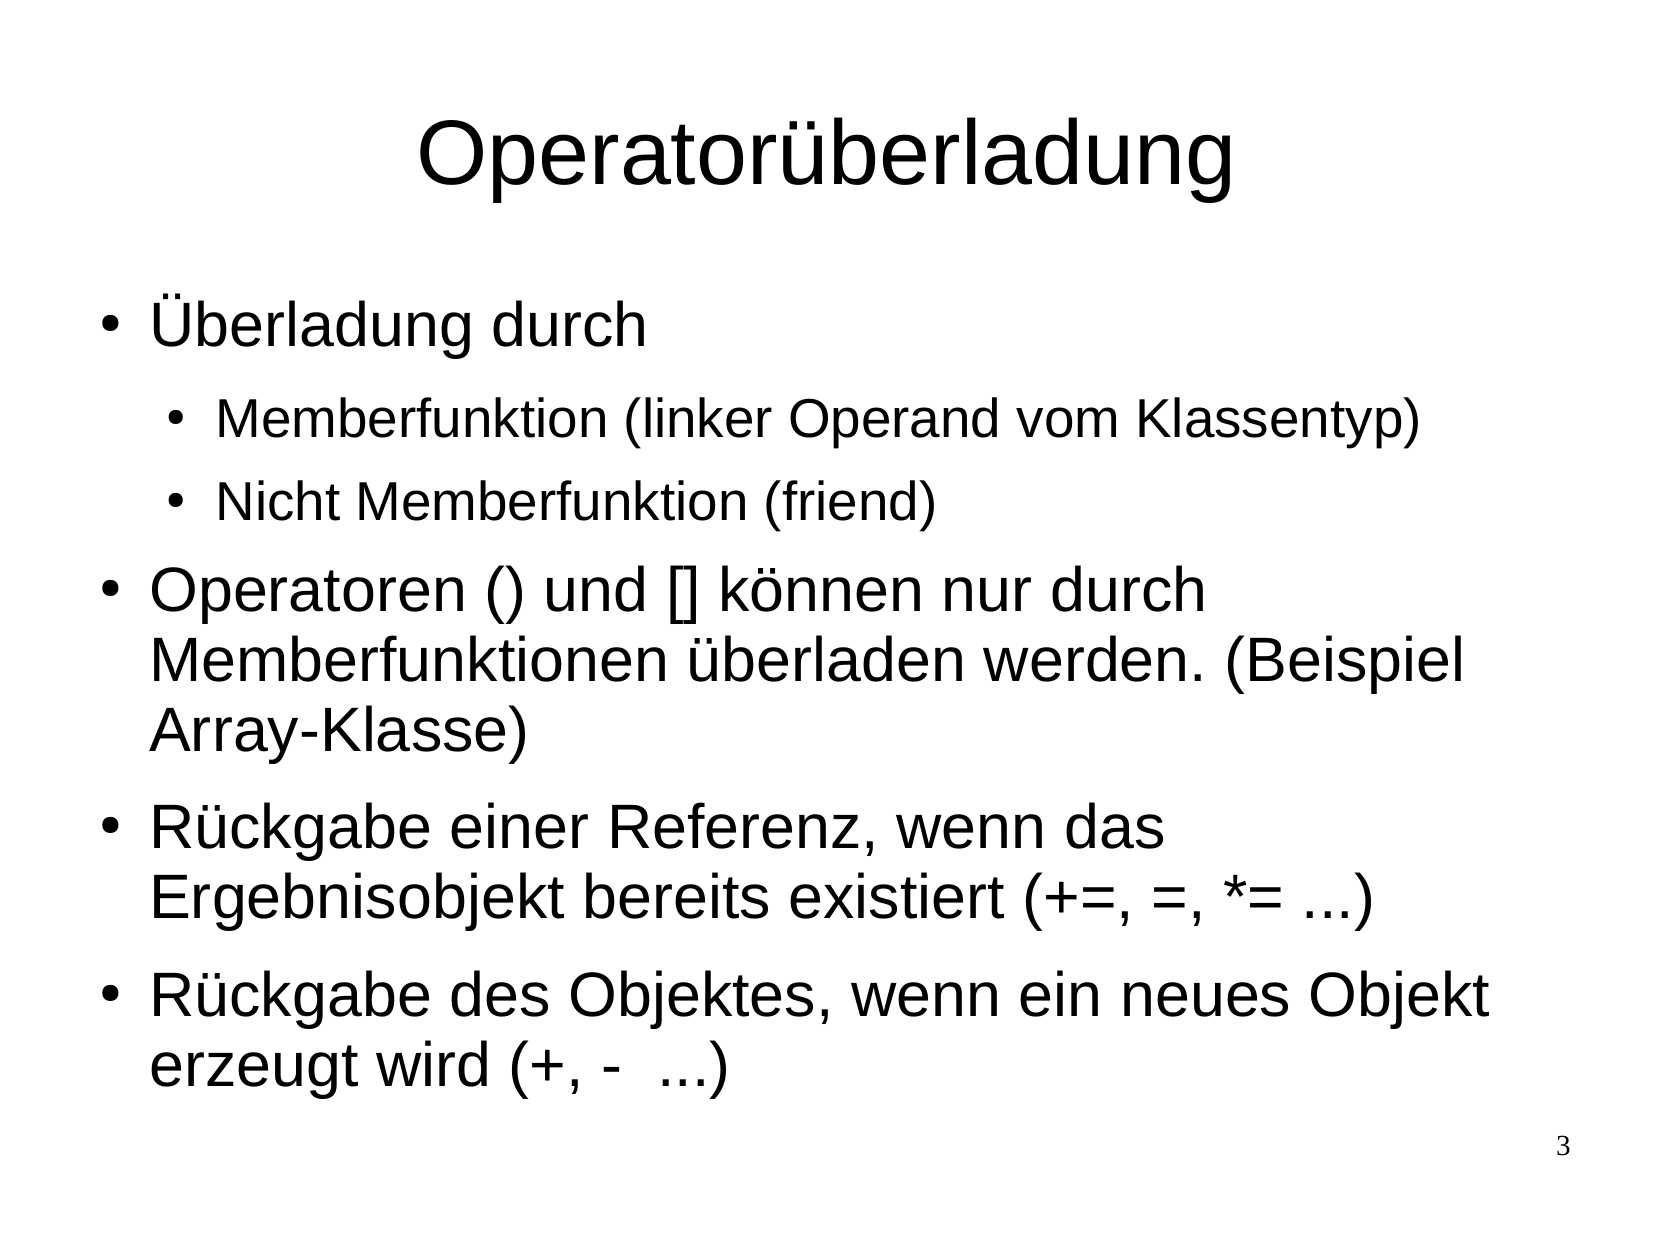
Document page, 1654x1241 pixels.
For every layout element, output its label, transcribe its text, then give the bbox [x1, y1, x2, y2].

list Überladung durch Memberfunktion (linker Operand vom Klassentyp) Nicht Memberfunktion (friend) Operatoren () und [] können nur durch Memberfunktionen überladen werden. (Beispiel Array-Klasse) Rückgabe einer Referenz, wenn das Ergebnisobjekt bereits existiert (+=, =, *= ...) Rückgabe des Objektes, wenn ein neues Objekt erzeugt wird (+, - ...) [82, 290, 1571, 1109]
title Operatorüberladung [82, 49, 1571, 257]
